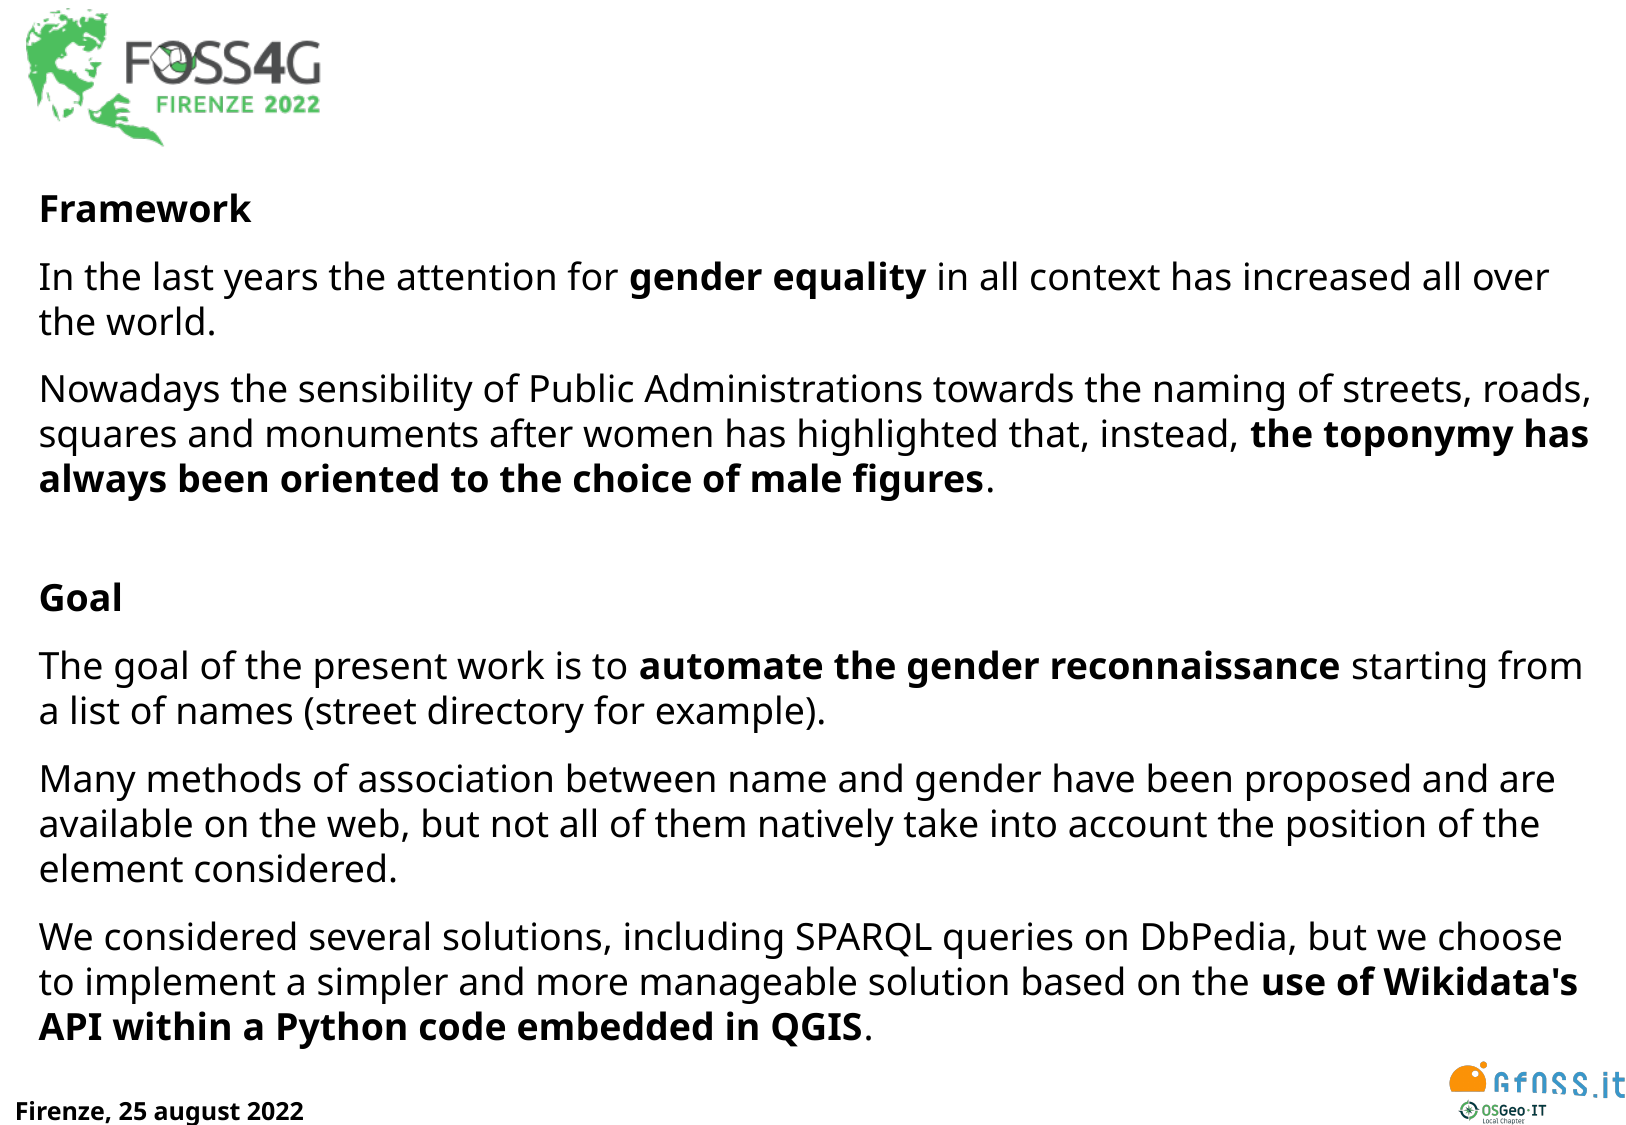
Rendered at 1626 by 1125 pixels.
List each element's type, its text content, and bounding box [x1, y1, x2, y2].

picture [1448, 1061, 1626, 1125]
text_box Framework In the last years the attention for gender equality in all context has increased all over the world. Nowadays the sensibility of Public Administrations towards the naming of streets, roads, squares and monuments after women has highlighted that, instead, the toponymy has always been oriented to the choice of male figures. [23, 177, 1619, 532]
text_box Goal The goal of the present work is to automate the gender reconnaissance starting from a list of names (street directory for example). Many methods of association between name and gender have been proposed and are available on the web, but not all of them natively take into account the position of the element considered. We considered several solutions, including SPARQL queries on DbPedia, but we choose to implement a simpler and more manageable solution based on the use of Wikidata's API within a Python code embedded in QGIS. [23, 566, 1626, 1056]
picture [0, 2, 347, 154]
